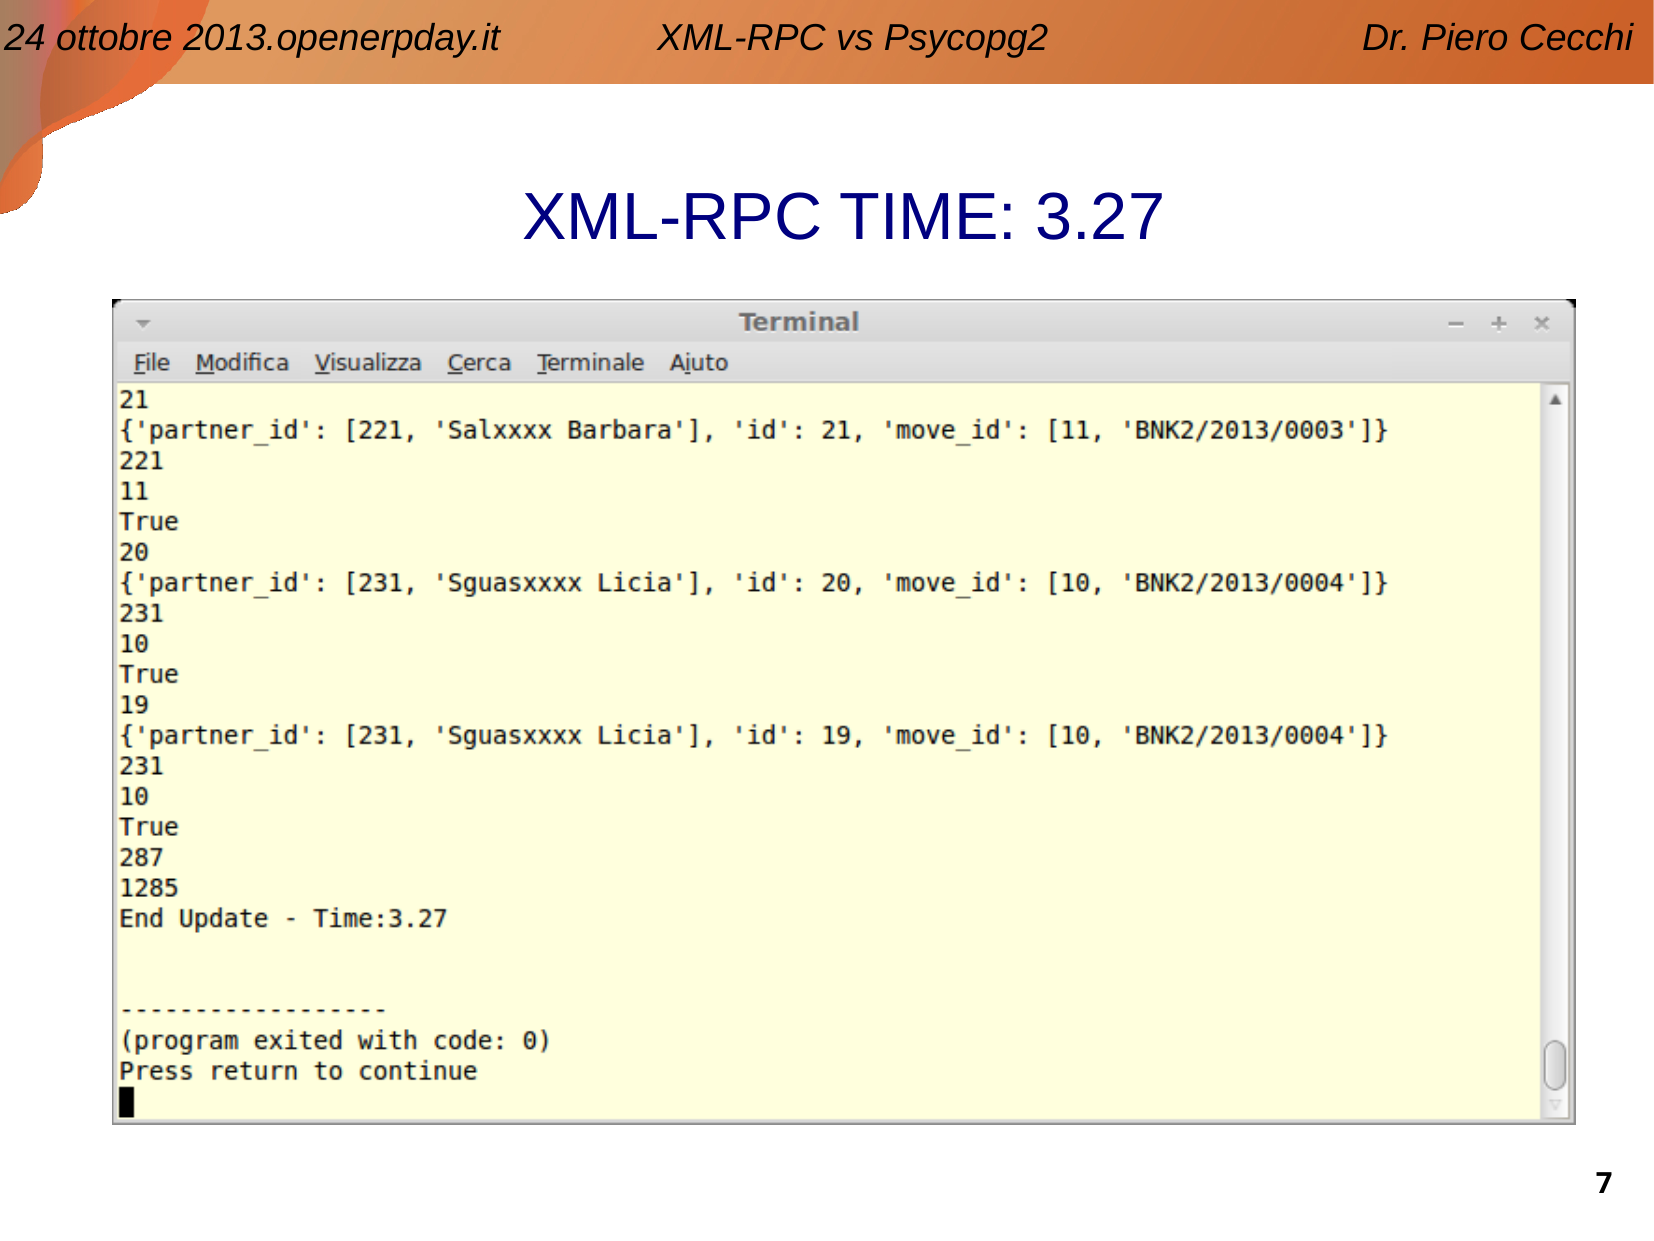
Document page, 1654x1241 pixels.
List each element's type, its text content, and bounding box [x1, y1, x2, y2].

picture [112, 320, 1576, 1126]
picture [0, 0, 1654, 225]
title XML-RPC TIME: 3.27 [37, 112, 1651, 320]
